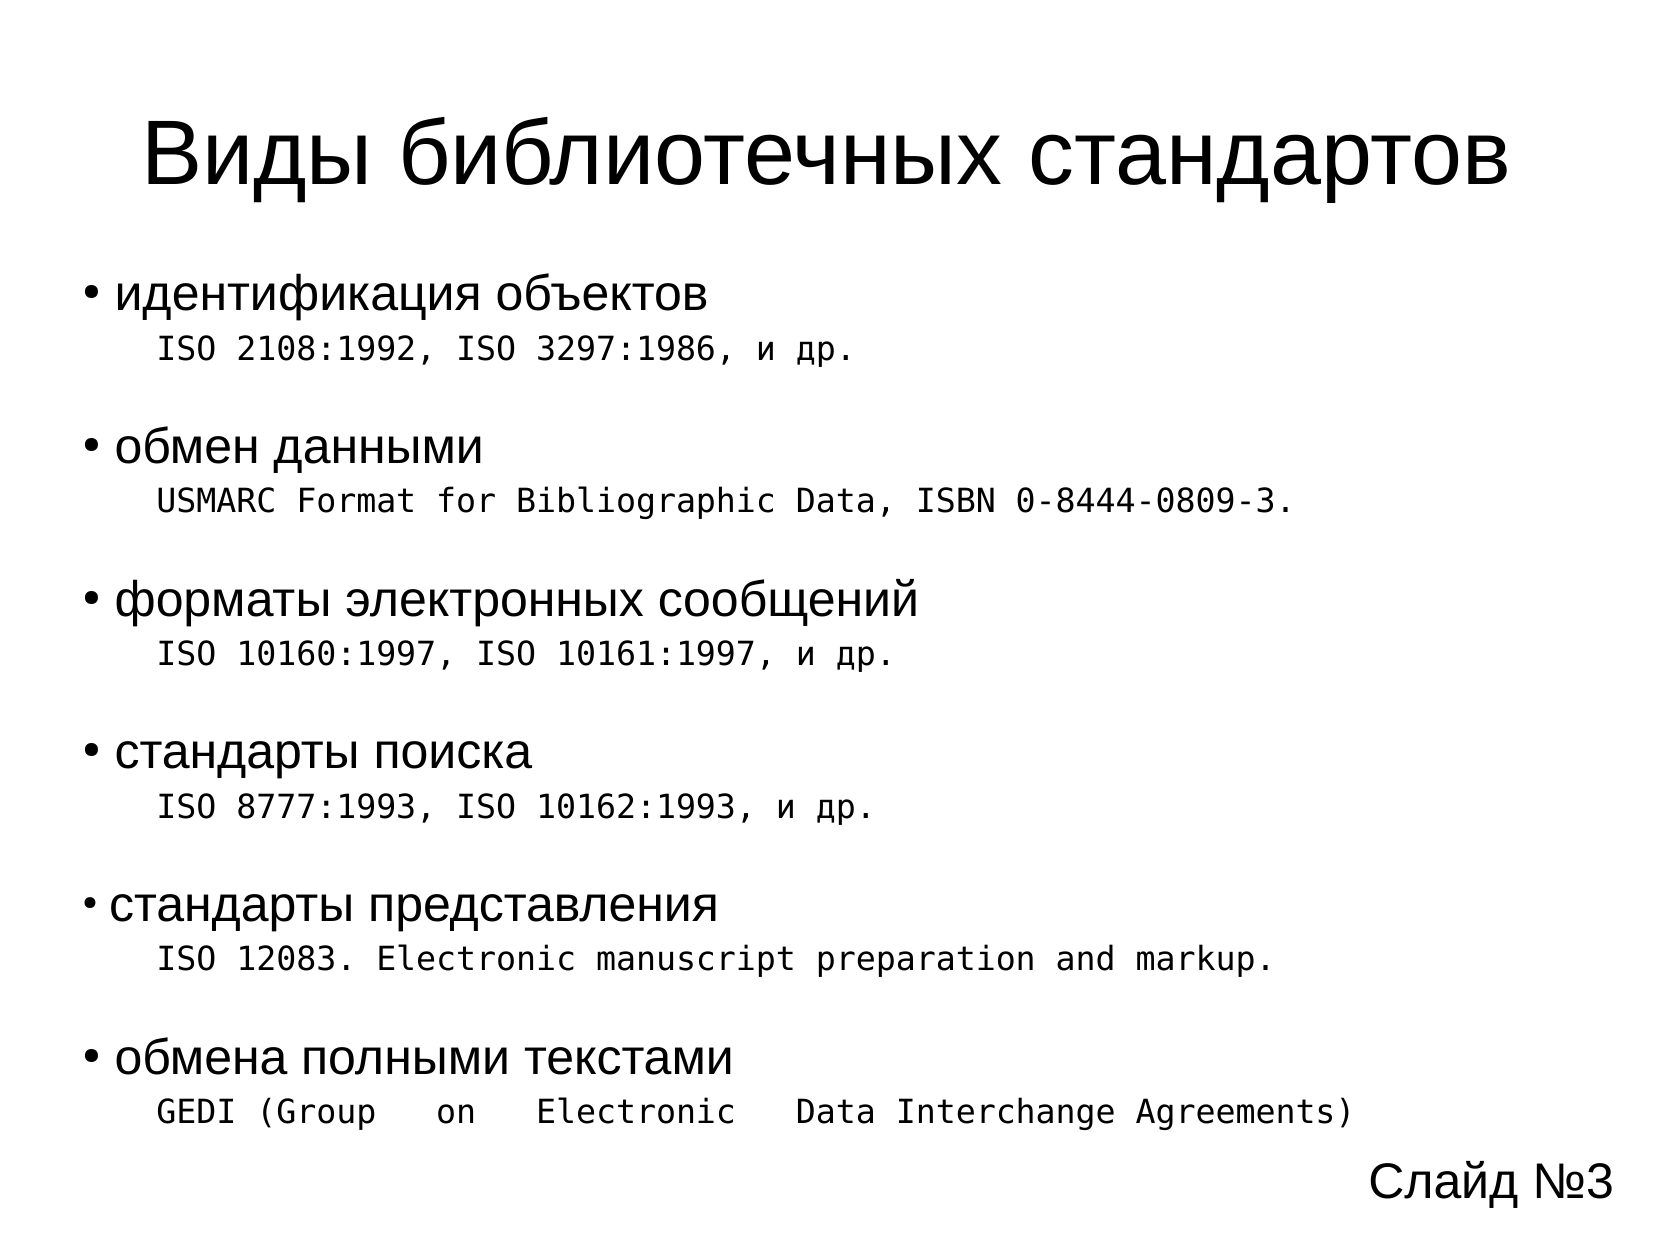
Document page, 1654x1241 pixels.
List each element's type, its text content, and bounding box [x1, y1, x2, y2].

title Виды библиотечных стандартов [82, 56, 1571, 250]
text_box Слайд №3 [1328, 1122, 1654, 1241]
subtitle идентификация объектов ISO 2108:1992, ISO 3297:1986, и др. обмен данными USMARC Format for Bibliographic Data, ISBN 0-8444-0809-3. форматы электронных сообщений ISO 10160:1997, ISO 10161:1997, и др. стандарты поиска ISO 8777:1993, ISO 10162:1993, и др. стандарты представления ISO 12083. Electronic manuscript preparation and markup. обмена полными текстами GEDI (Group on Electronic Data Interchange Agreements) [82, 265, 1571, 1134]
